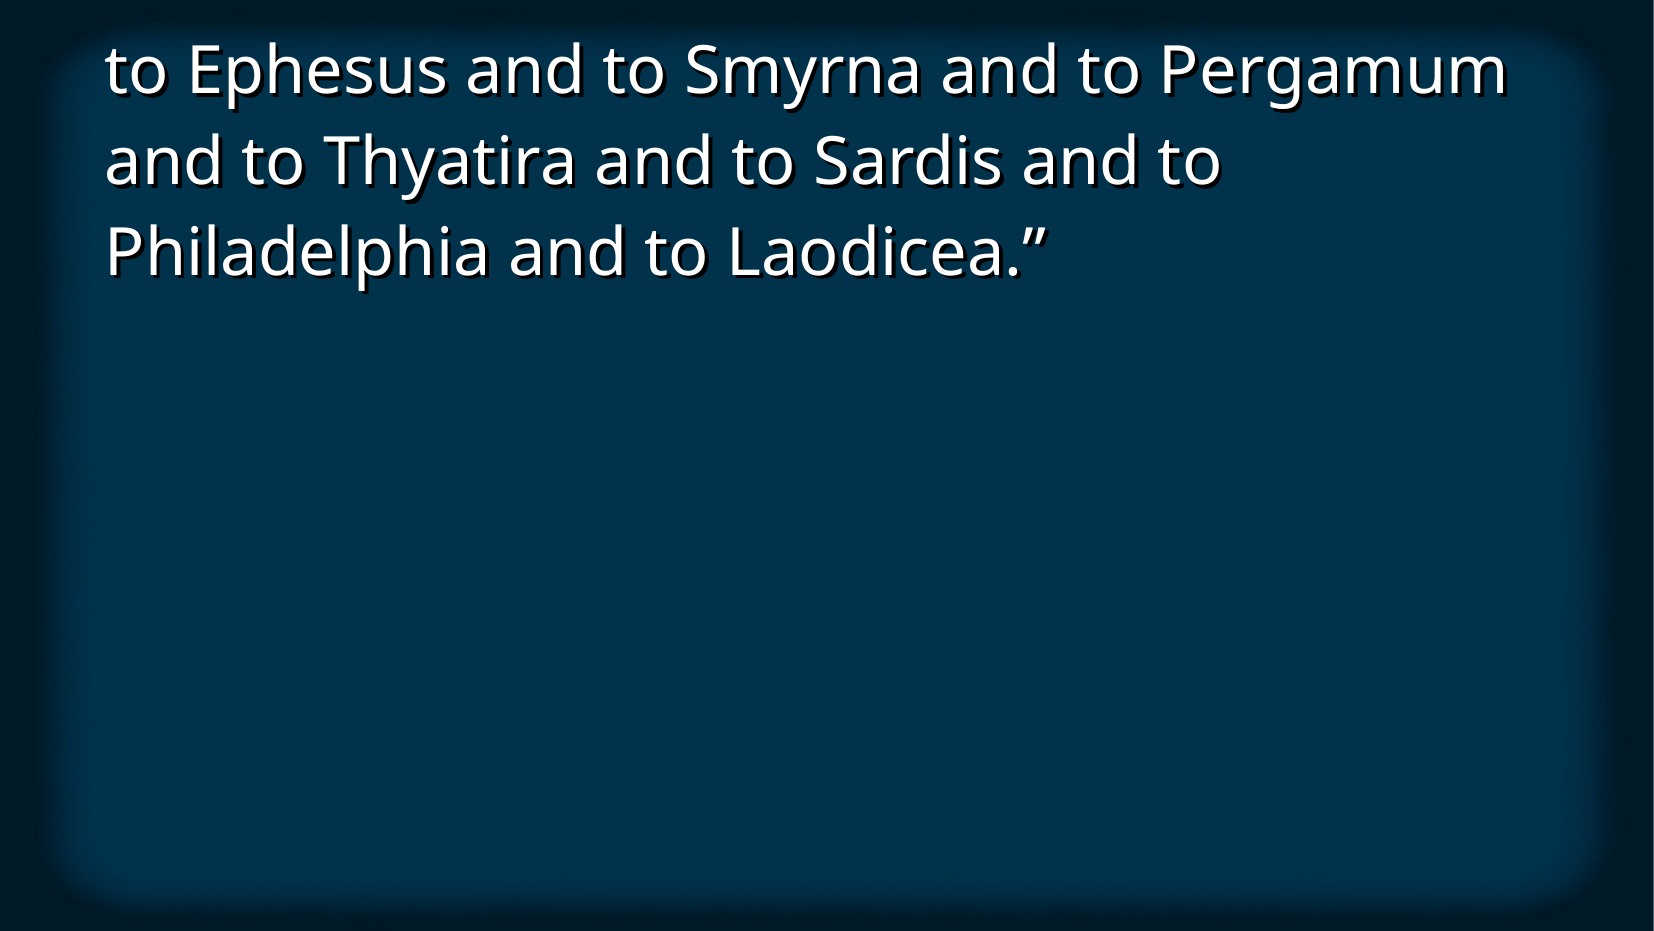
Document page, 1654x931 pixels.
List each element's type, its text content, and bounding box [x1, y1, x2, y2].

picture [0, 0, 1654, 931]
text_box to Ephesus and to Smyrna and to Pergamum and to Thyatira and to Sardis and to Philadelphia and to Laodicea.” [90, 15, 1576, 297]
